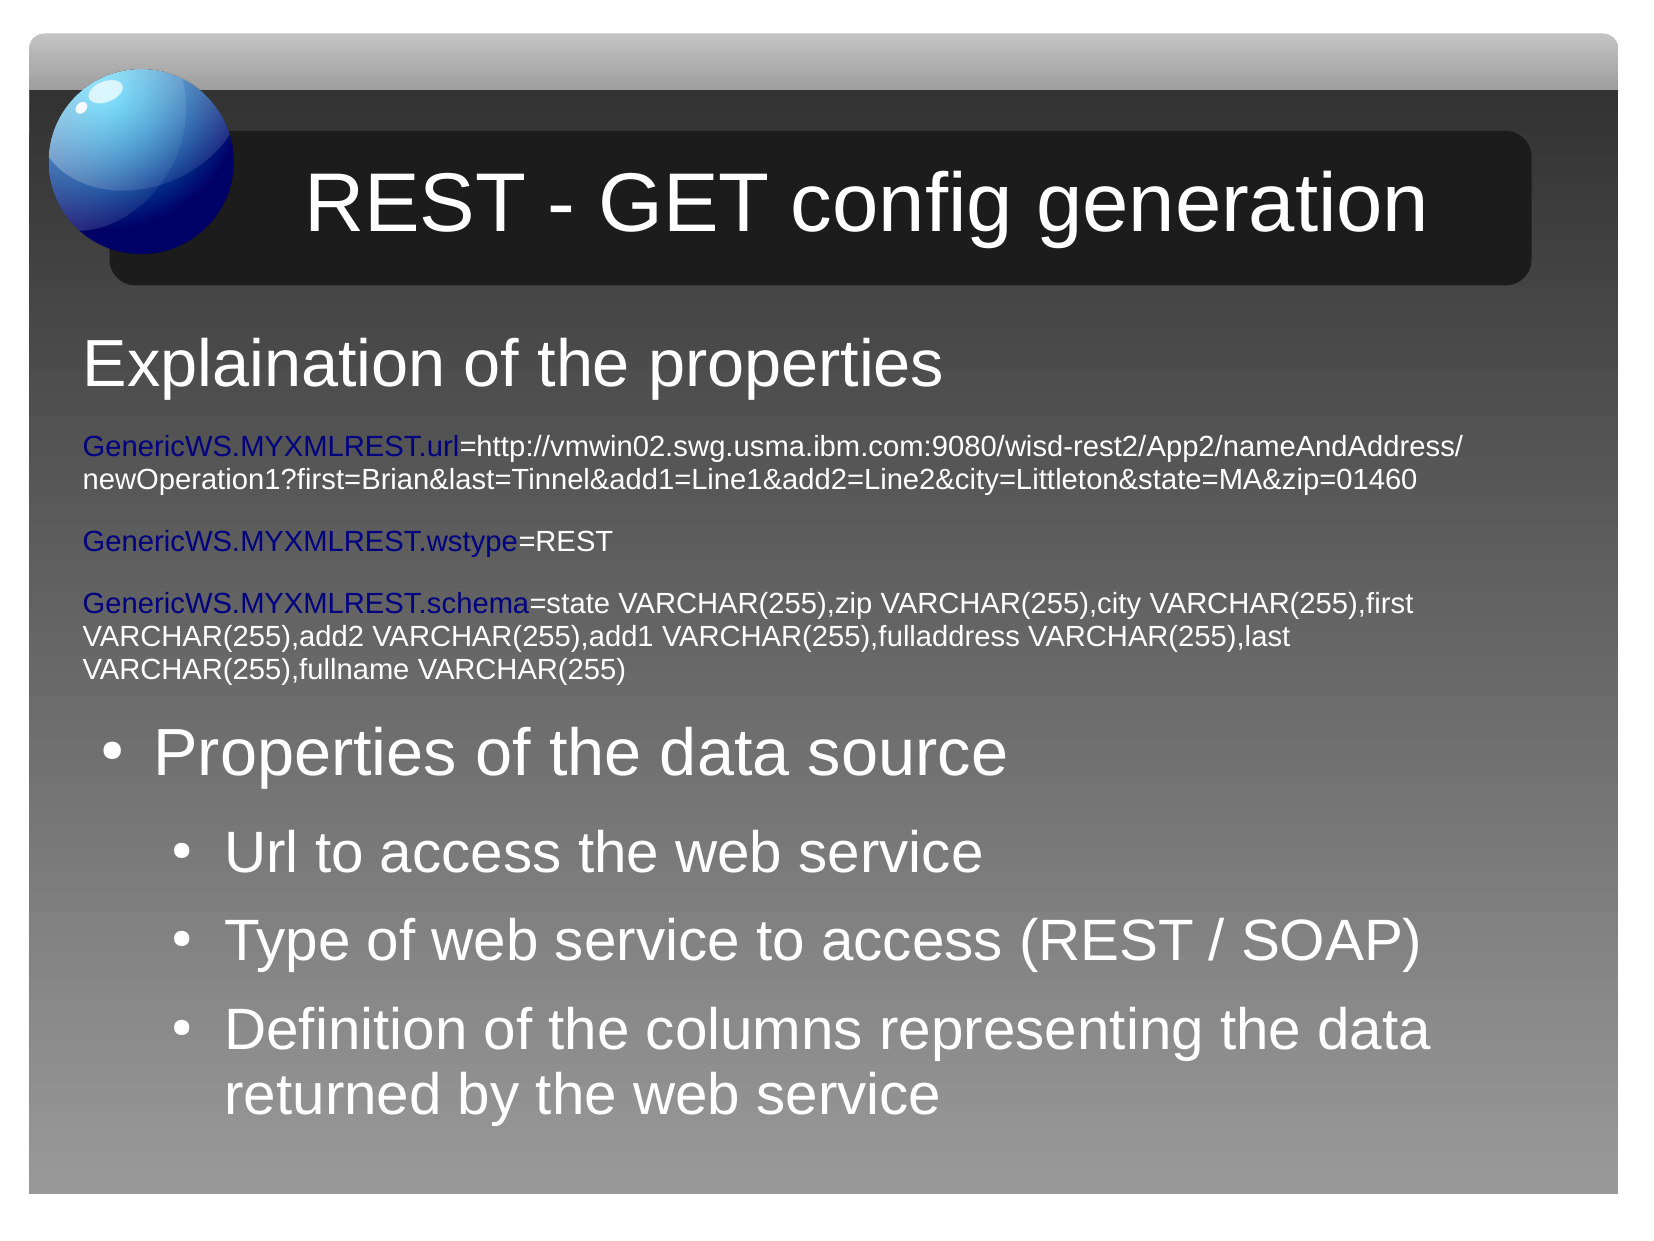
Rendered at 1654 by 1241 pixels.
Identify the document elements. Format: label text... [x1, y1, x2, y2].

picture [29, 57, 253, 266]
title REST - GET config generation [82, 137, 1571, 267]
list Explaination of the properties GenericWS.MYXMLREST.url=http://vmwin02.swg.usma.ibm.com:9080/wisd-rest2/App2/nameAndAddress/newOperation1?first=Brian&last=Tinnel&add1=Line1&add2=Line2&city=Littleton&state=MA&zip=01460 GenericWS.MYXMLREST.wstype=REST GenericWS.MYXMLREST.schema=state VARCHAR(255),zip VARCHAR(255),city VARCHAR(255),first VARCHAR(255),add2 VARCHAR(255),add1 VARCHAR(255),fulladdress VARCHAR(255),last VARCHAR(255),fullname VARCHAR(255) Properties of the data source Url to access the web service Type of web service to access (REST / SOAP) Definition of the columns representing the data returned by the web service [82, 325, 1571, 1159]
